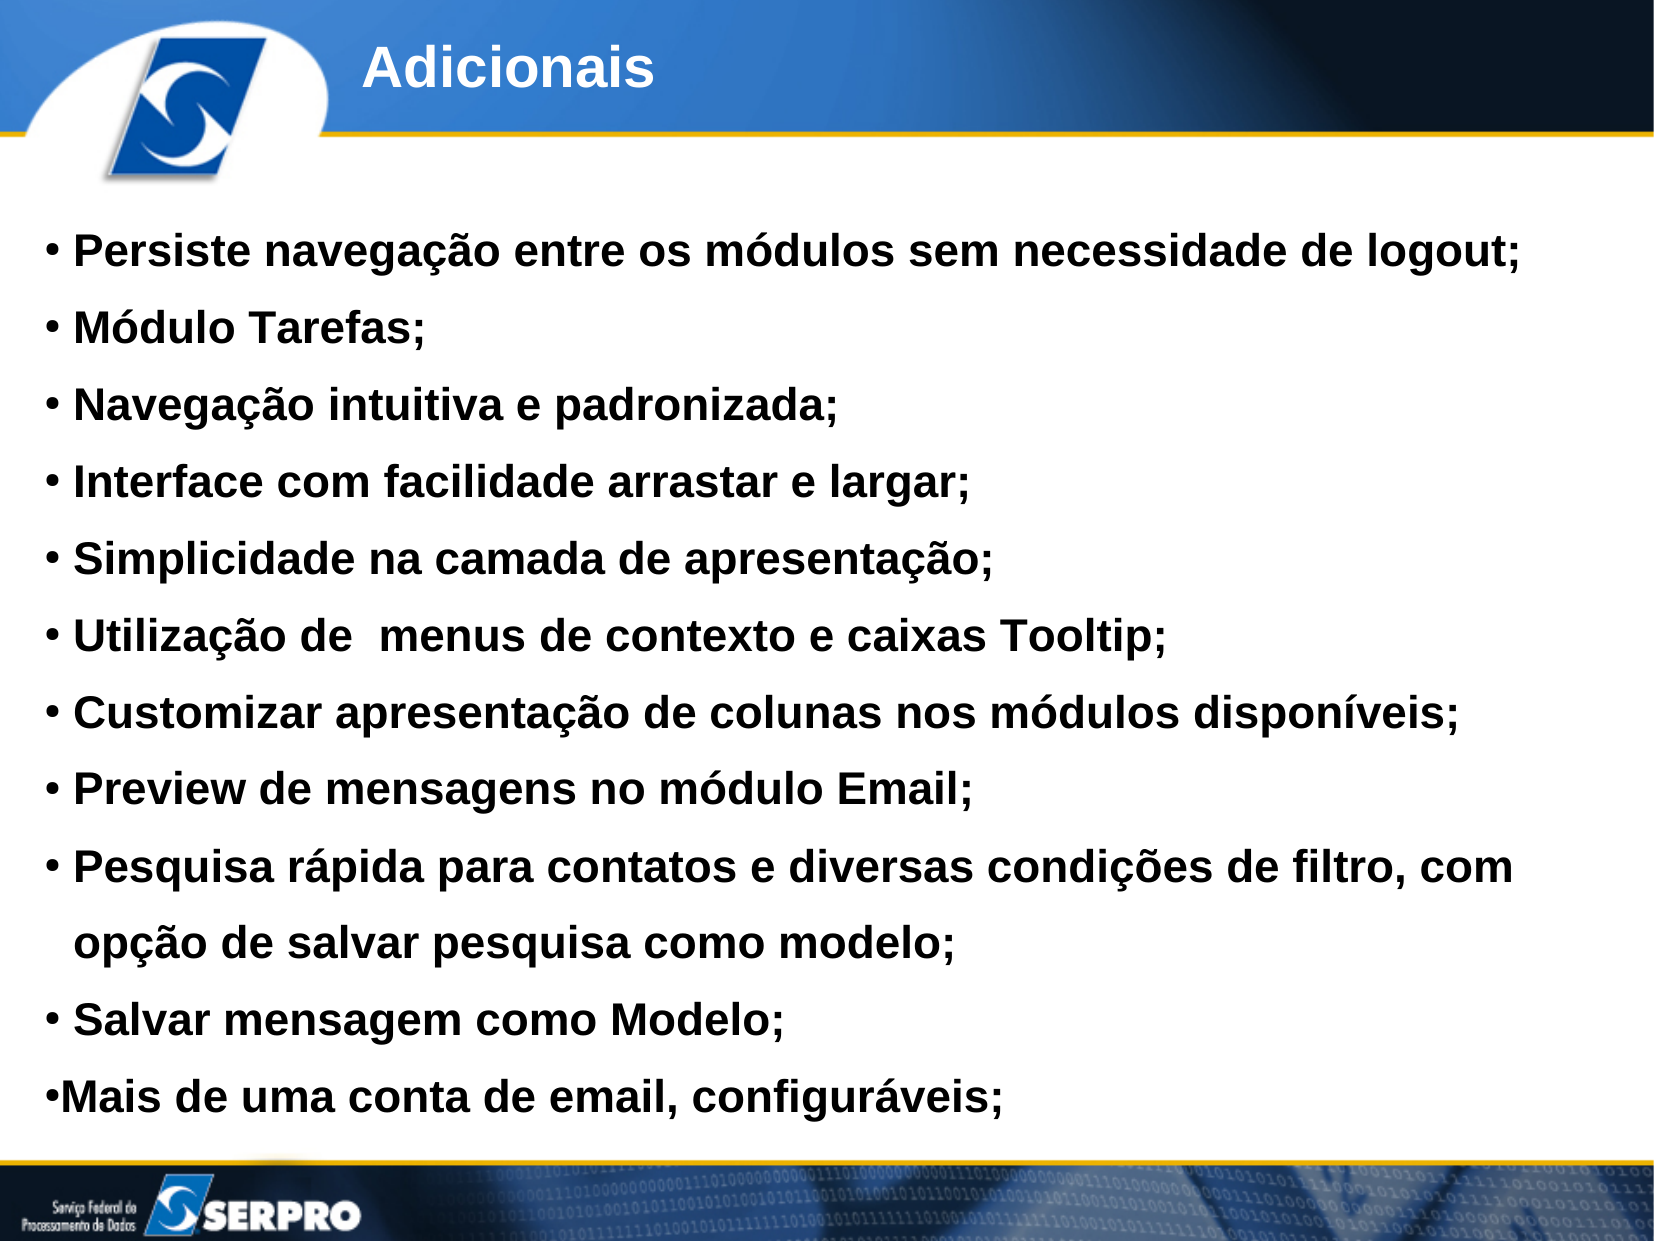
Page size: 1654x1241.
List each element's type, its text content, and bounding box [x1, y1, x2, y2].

text_box Persiste navegação entre os módulos sem necessidade de logout; Módulo Tarefas; Navegação intuitiva e padronizada; Interface com facilidade arrastar e largar; Simplicidade na camada de apresentação; Utilização de menus de contexto e caixas Tooltip; Customizar apresentação de colunas nos módulos disponíveis; Preview de mensagens no módulo Email; Pesquisa rápida para contatos e diversas condições de filtro, com opção de salvar pesquisa como modelo; Salvar mensagem como Modelo; Mais de uma conta de email, configuráveis; [29, 192, 1654, 1105]
picture [0, 0, 1654, 1241]
title Adicionais [361, 32, 1603, 102]
